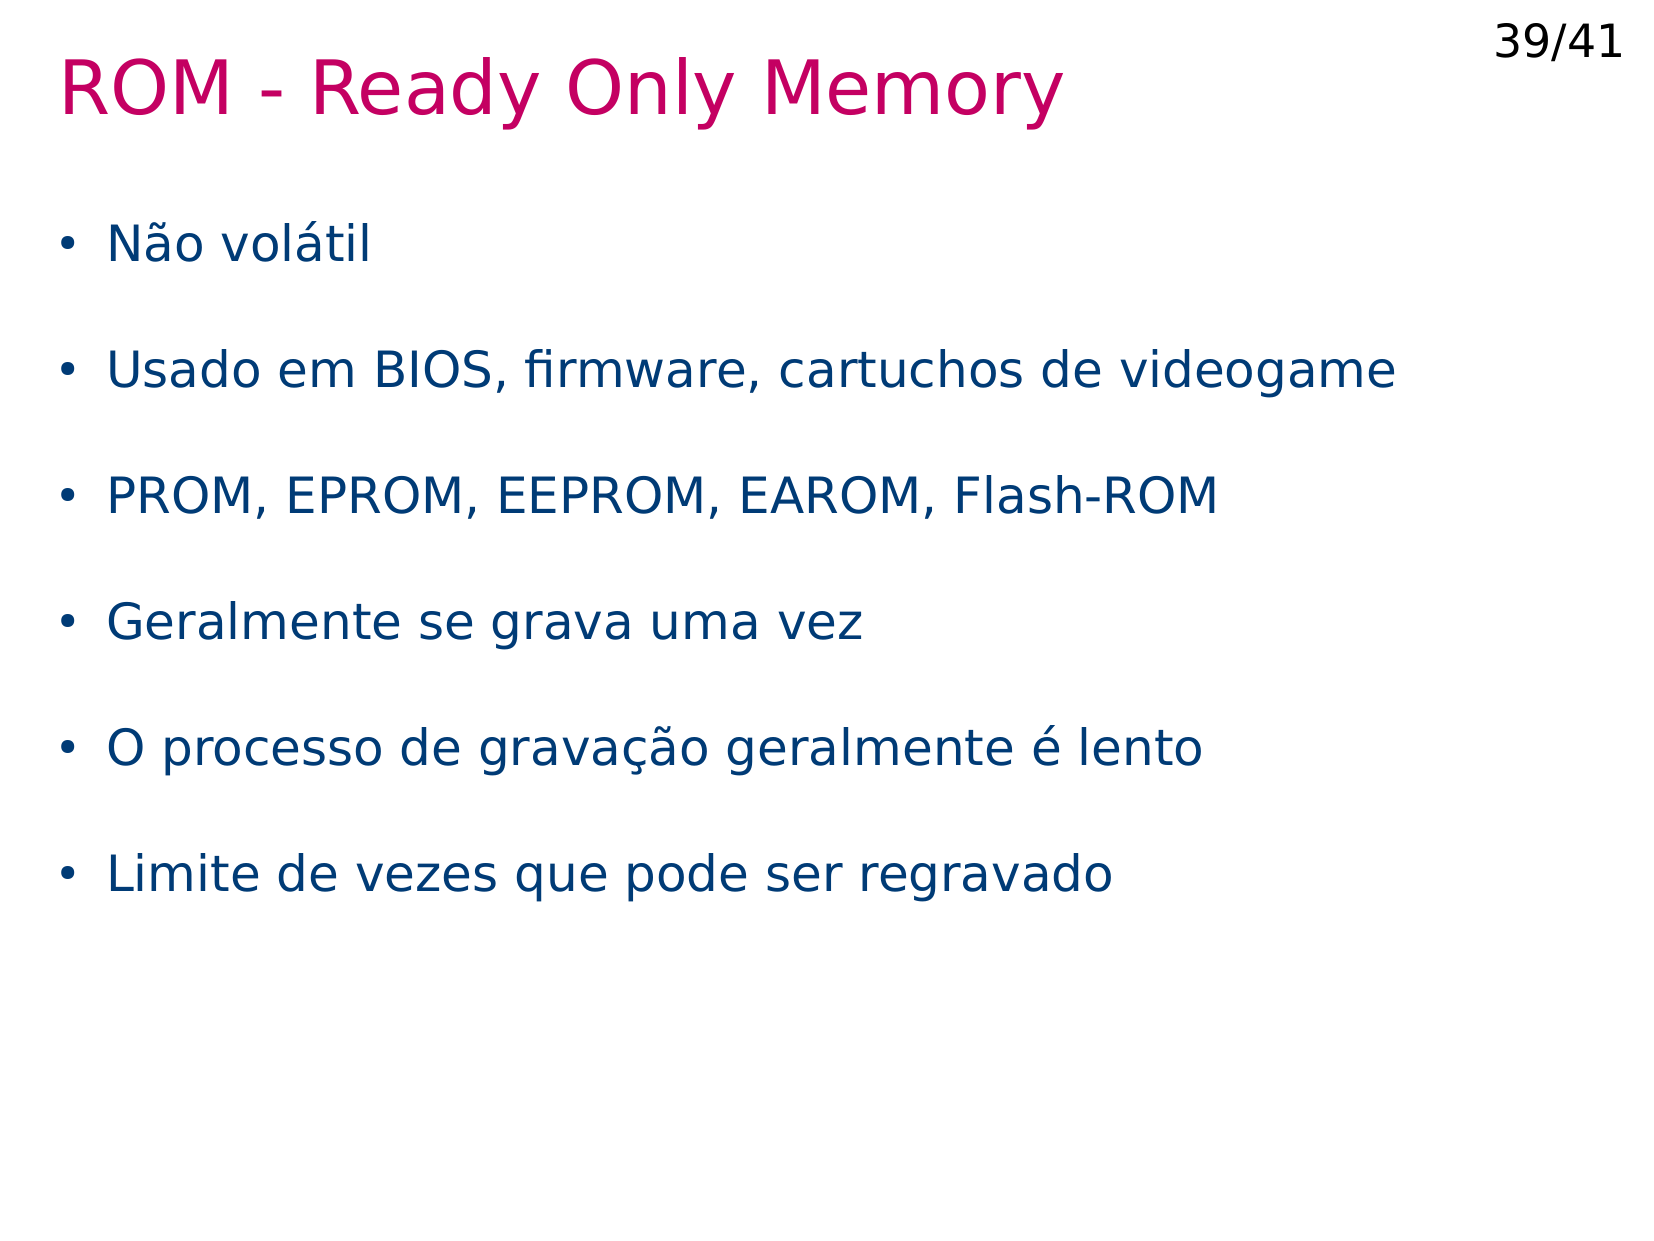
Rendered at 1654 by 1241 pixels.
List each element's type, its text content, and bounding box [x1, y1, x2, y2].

list Não volátil Usado em BIOS, firmware, cartuchos de videogame PROM, EPROM, EEPROM, EAROM, Flash-ROM Geralmente se grava uma vez O processo de gravação geralmente é lento Limite de vezes que pode ser regravado [59, 206, 1625, 1211]
title ROM - Ready Only Memory [59, 29, 1625, 148]
